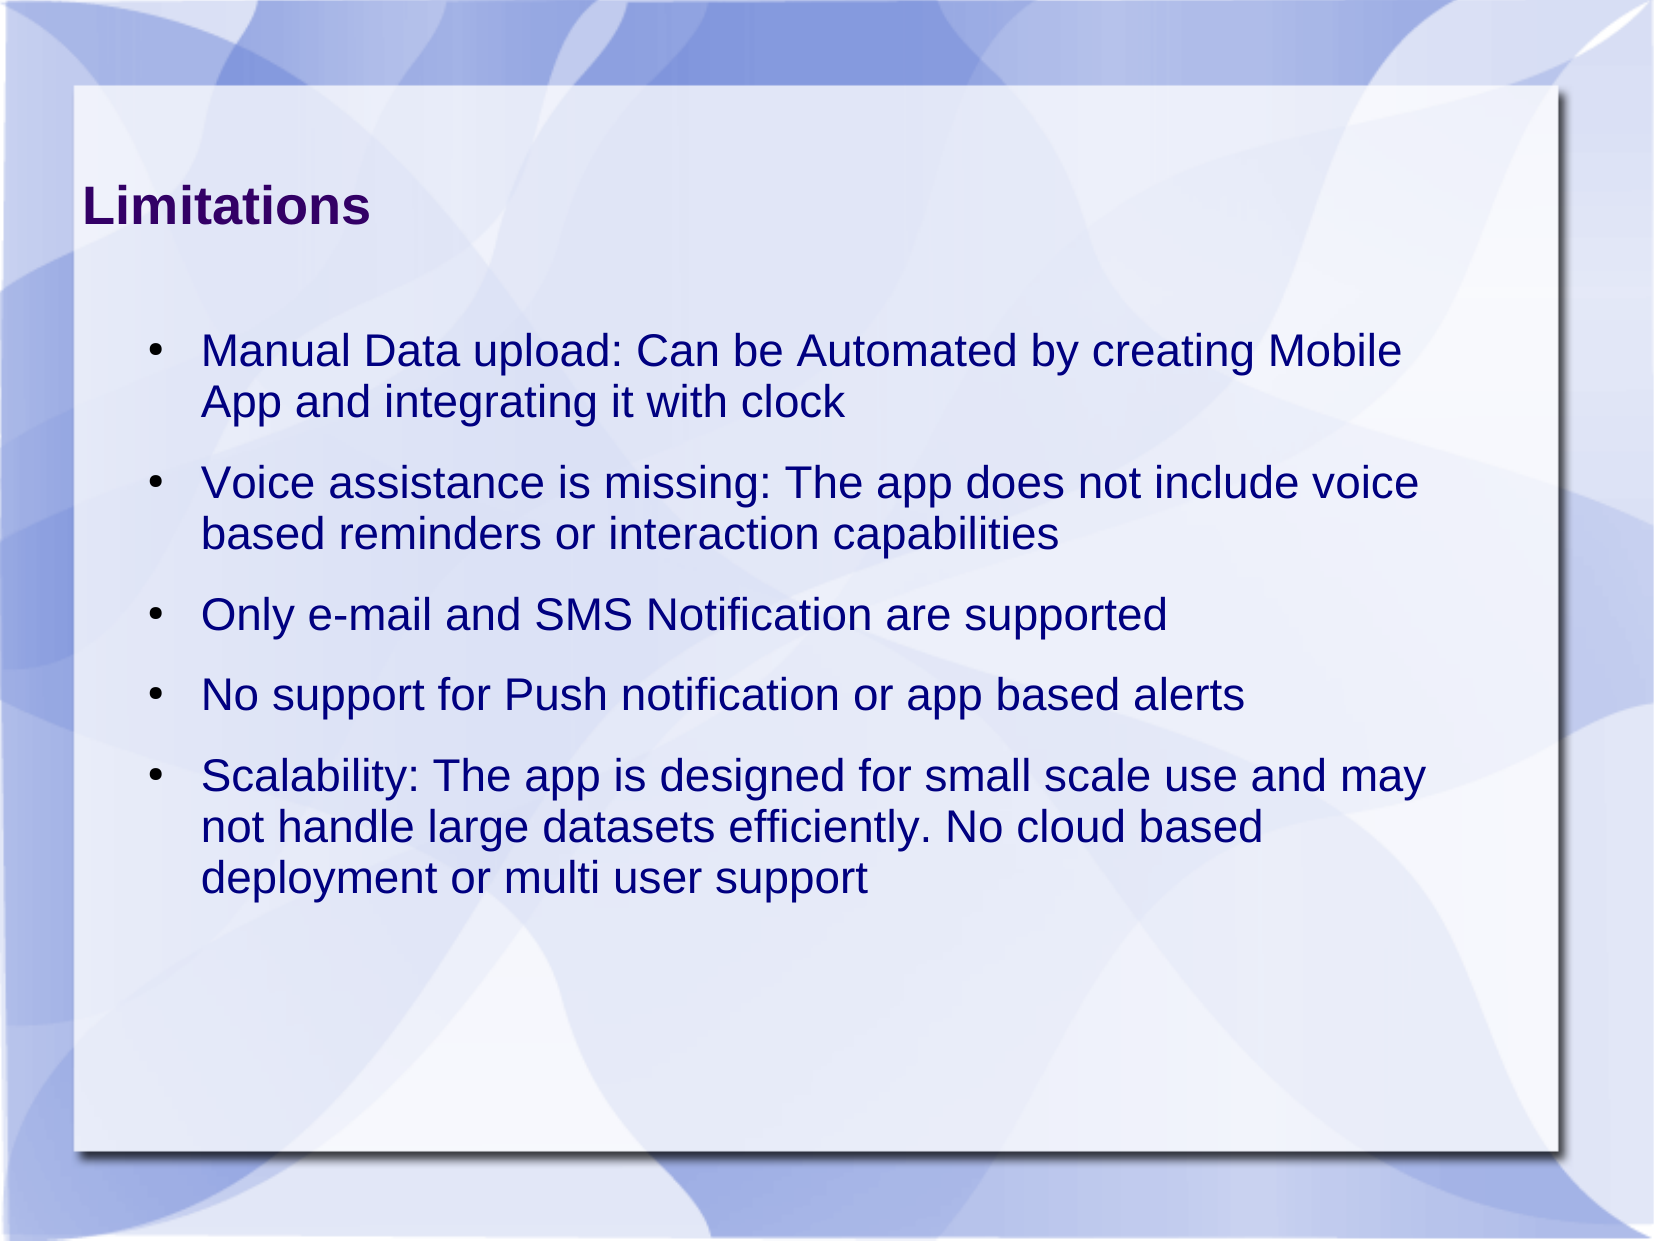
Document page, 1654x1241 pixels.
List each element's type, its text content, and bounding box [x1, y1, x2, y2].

list Manual Data upload: Can be Automated by creating Mobile App and integrating it with clock Voice assistance is missing: The app does not include voice based reminders or interaction capabilities Only e-mail and SMS Notification are supported No support for Push notification or app based alerts Scalability: The app is designed for small scale use and may not handle large datasets efficiently. No cloud based deployment or multi user support [129, 324, 1489, 975]
title Limitations [82, 102, 1571, 310]
picture [0, 0, 1654, 1241]
